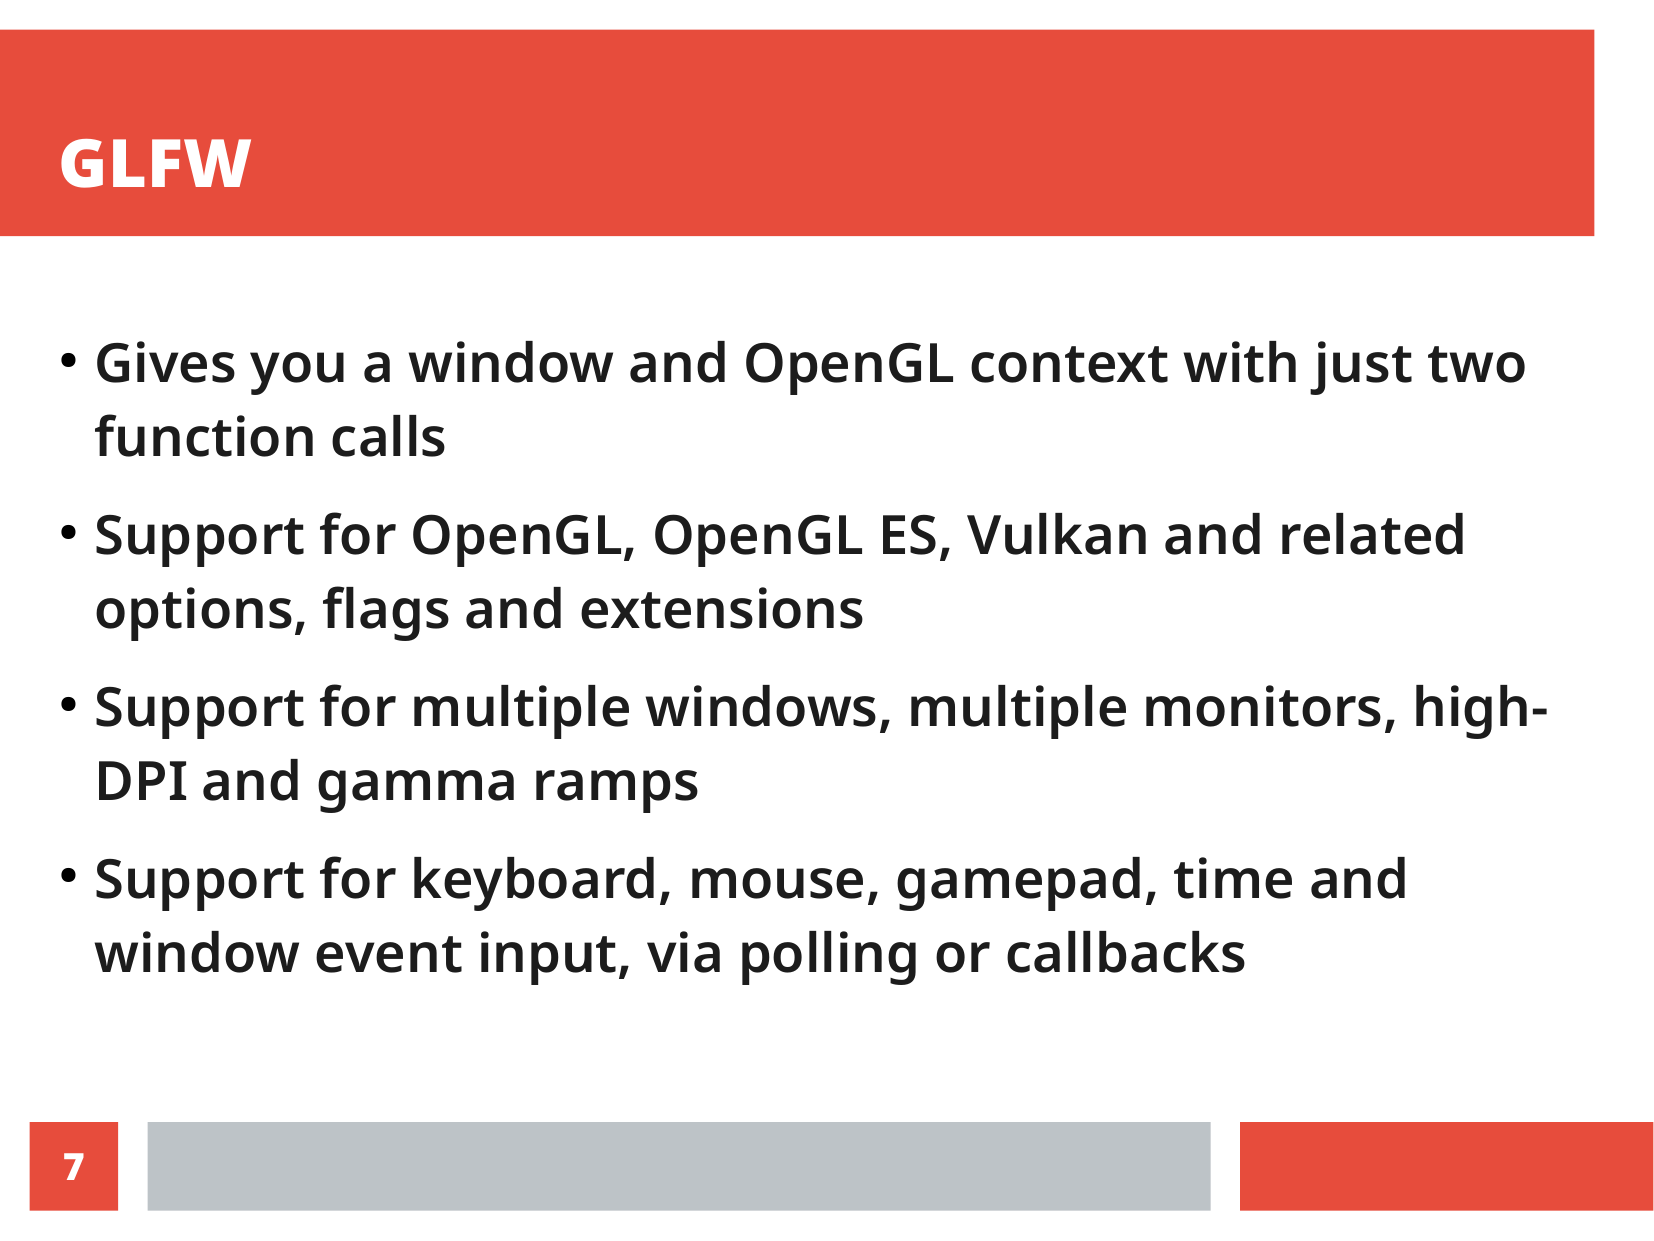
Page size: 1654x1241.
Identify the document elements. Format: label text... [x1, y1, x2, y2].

list Gives you a window and OpenGL context with just two function calls Support for OpenGL, OpenGL ES, Vulkan and related options, flags and extensions Support for multiple windows, multiple monitors, high-DPI and gamma ramps Support for keyboard, mouse, gamepad, time and window event input, via polling or callbacks [59, 324, 1565, 1093]
title GLFW [59, 59, 1595, 207]
